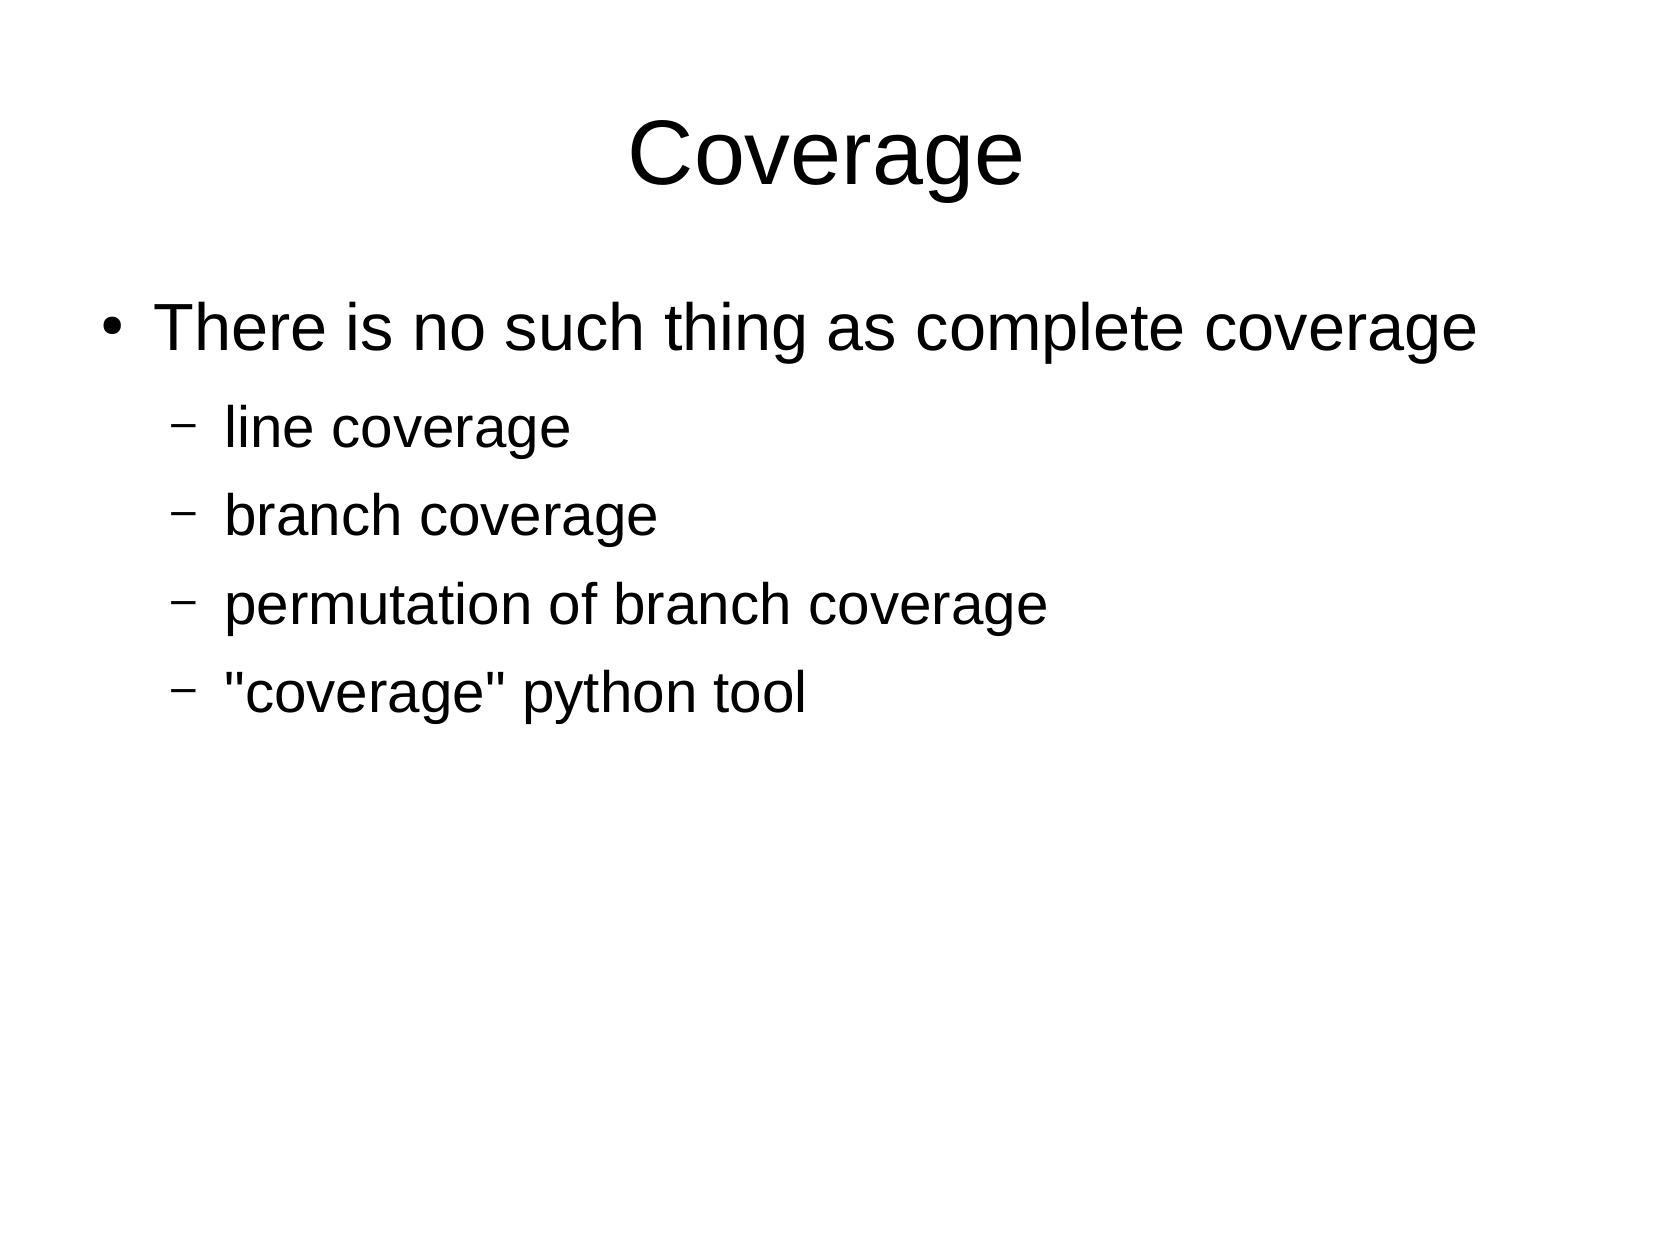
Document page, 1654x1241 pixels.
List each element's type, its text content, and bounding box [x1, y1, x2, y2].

title Coverage [82, 49, 1571, 257]
list There is no such thing as complete coverage line coverage branch coverage permutation of branch coverage "coverage" python tool [82, 290, 1571, 1109]
